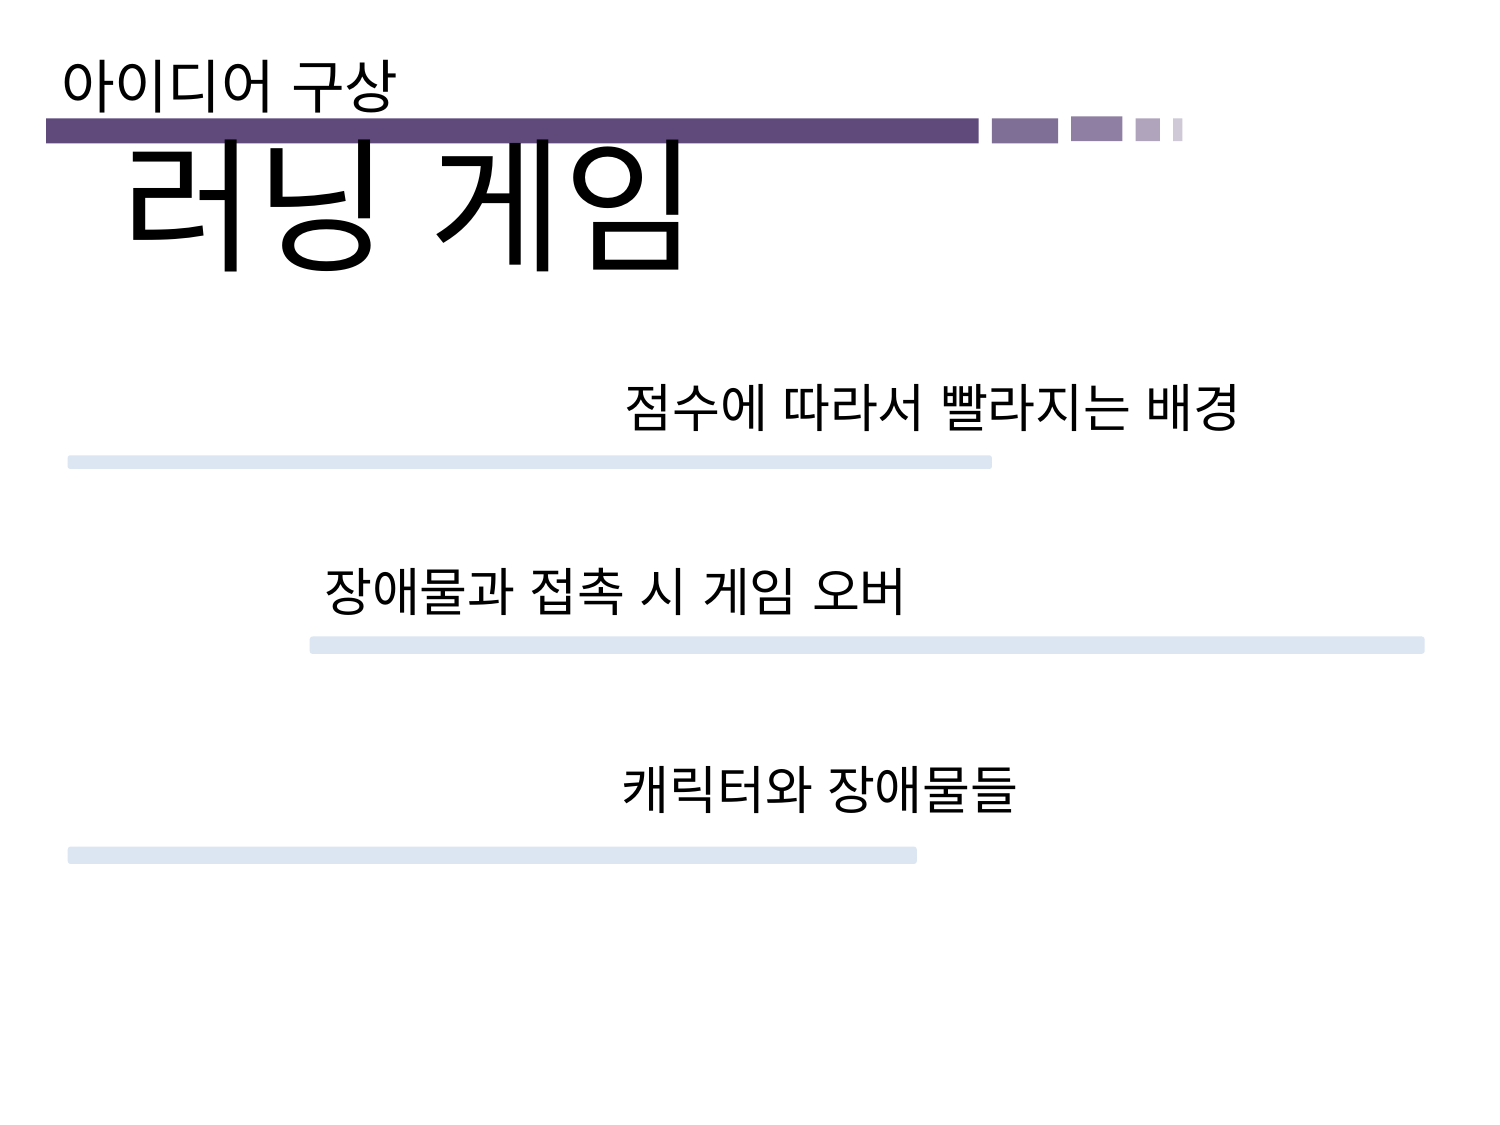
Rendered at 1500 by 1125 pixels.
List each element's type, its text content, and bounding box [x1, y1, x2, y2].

text_box [991, 118, 1059, 144]
text_box [67, 846, 917, 864]
text_box 아이디어 구상 [358, 97, 384, 106]
text_box [309, 636, 1425, 654]
text_box 캐릭터와 장애물들 [607, 749, 1472, 828]
text_box 아이디어 구상 [46, 42, 774, 128]
text_box [1071, 116, 1123, 142]
text_box 점수에 따라서 빨라지는 배경 [610, 368, 1329, 446]
text_box 러닝 게임 [106, 106, 832, 297]
text_box [1135, 118, 1160, 142]
text_box 장애물과 접촉 시 게임 오버 [309, 551, 1191, 630]
text_box 아이디어 구상 [229, 68, 247, 96]
text_box [67, 455, 992, 469]
text_box [832, 118, 979, 144]
text_box [1173, 118, 1183, 142]
text_box [46, 128, 106, 144]
